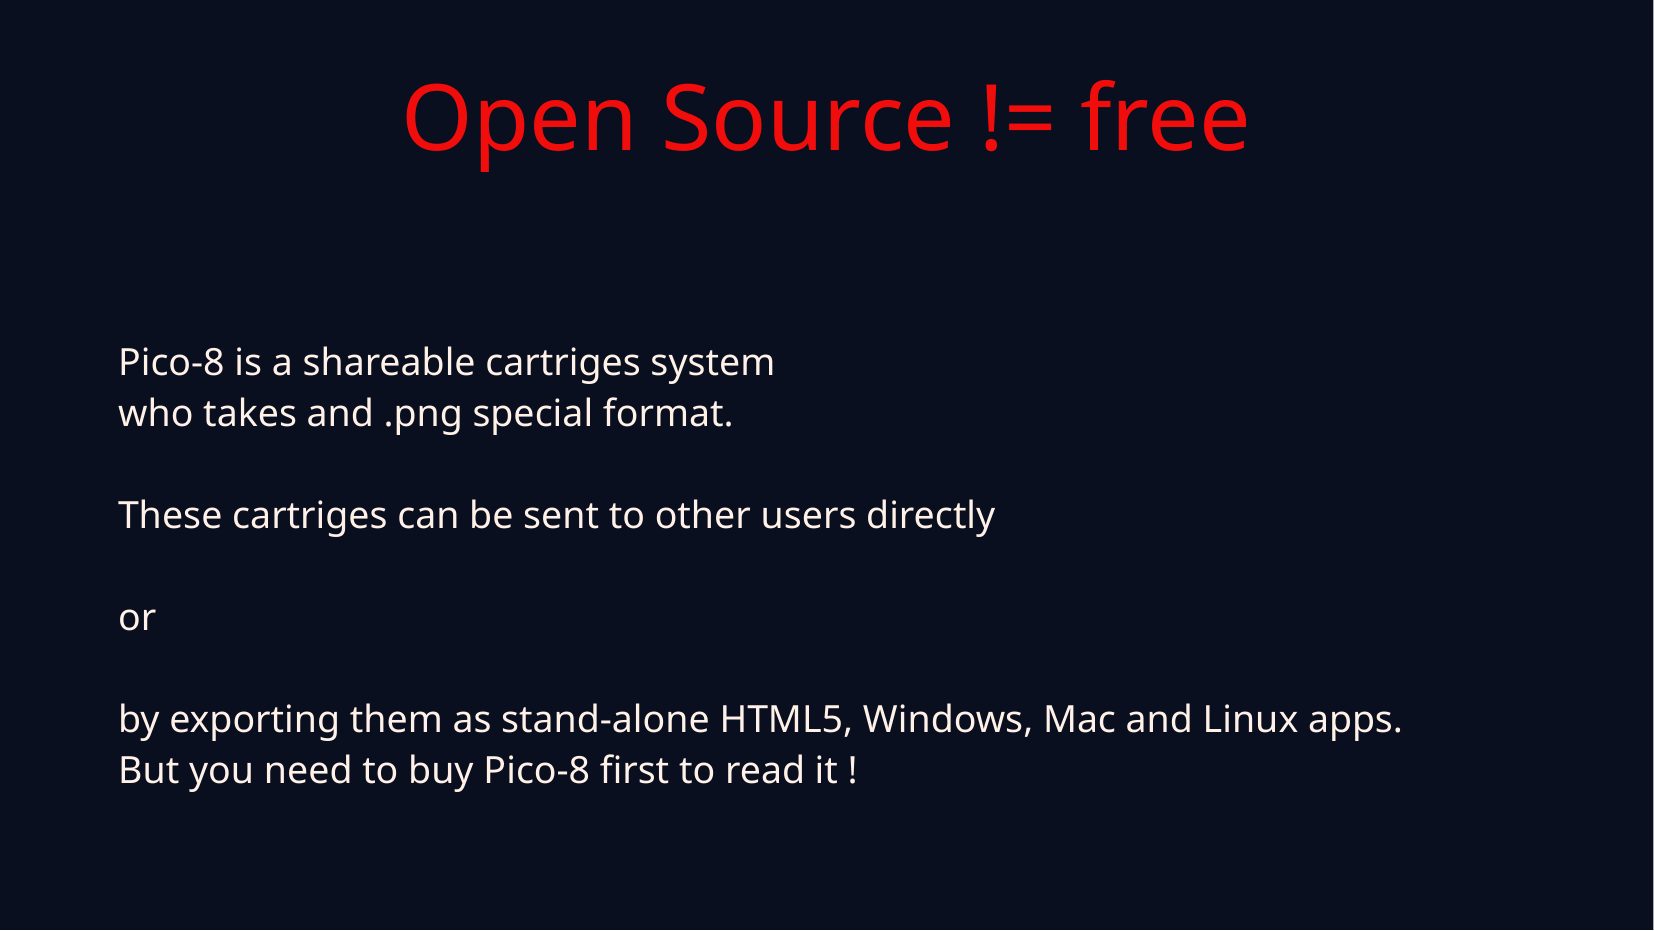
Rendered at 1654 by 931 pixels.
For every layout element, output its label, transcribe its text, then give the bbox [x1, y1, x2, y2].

subtitle Pico-8 is a shareable cartriges system who takes and .png special format. These cartriges can be sent to other users directly or by exporting them as stand-alone HTML5, Windows, Mac and Linux apps. But you need to buy Pico-8 first to read it ! [118, 354, 1607, 776]
title Open Source != free [82, 22, 1571, 207]
